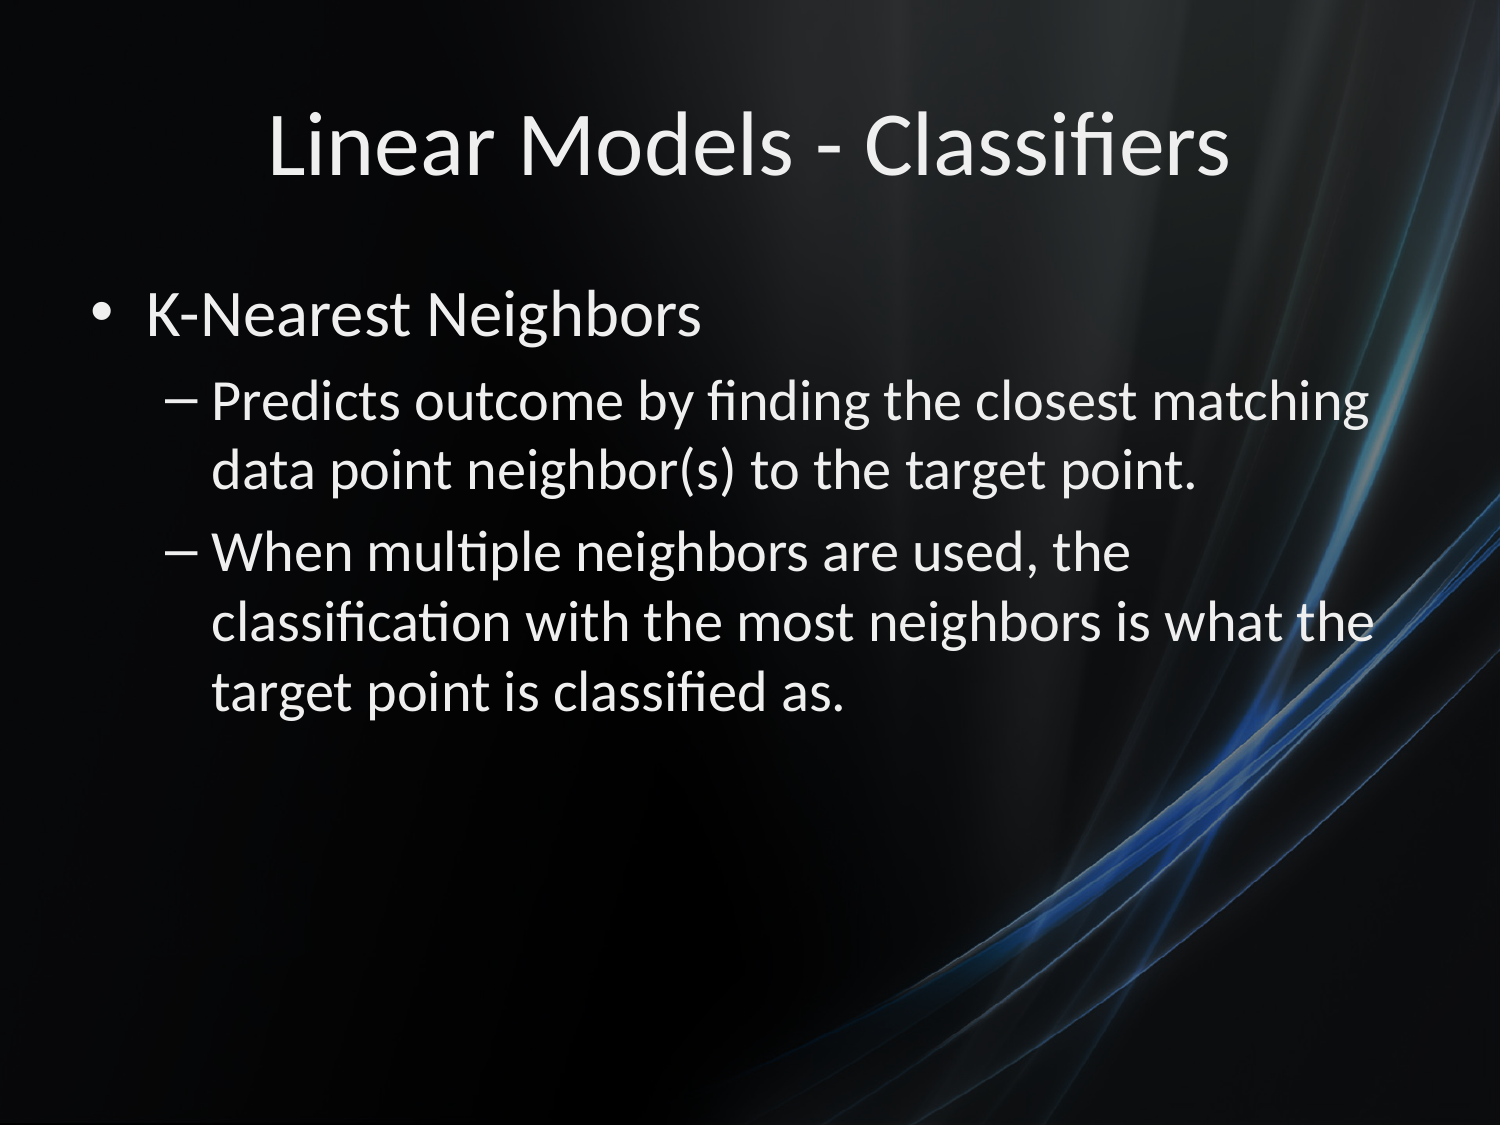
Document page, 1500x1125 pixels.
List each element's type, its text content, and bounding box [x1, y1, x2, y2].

picture [0, 0, 1500, 1125]
title Linear Models - Classifiers [75, 45, 1425, 233]
list K-Nearest Neighbors Predicts outcome by finding the closest matching data point neighbor(s) to the target point. When multiple neighbors are used, the classification with the most neighbors is what the target point is classified as. [75, 262, 1425, 1005]
